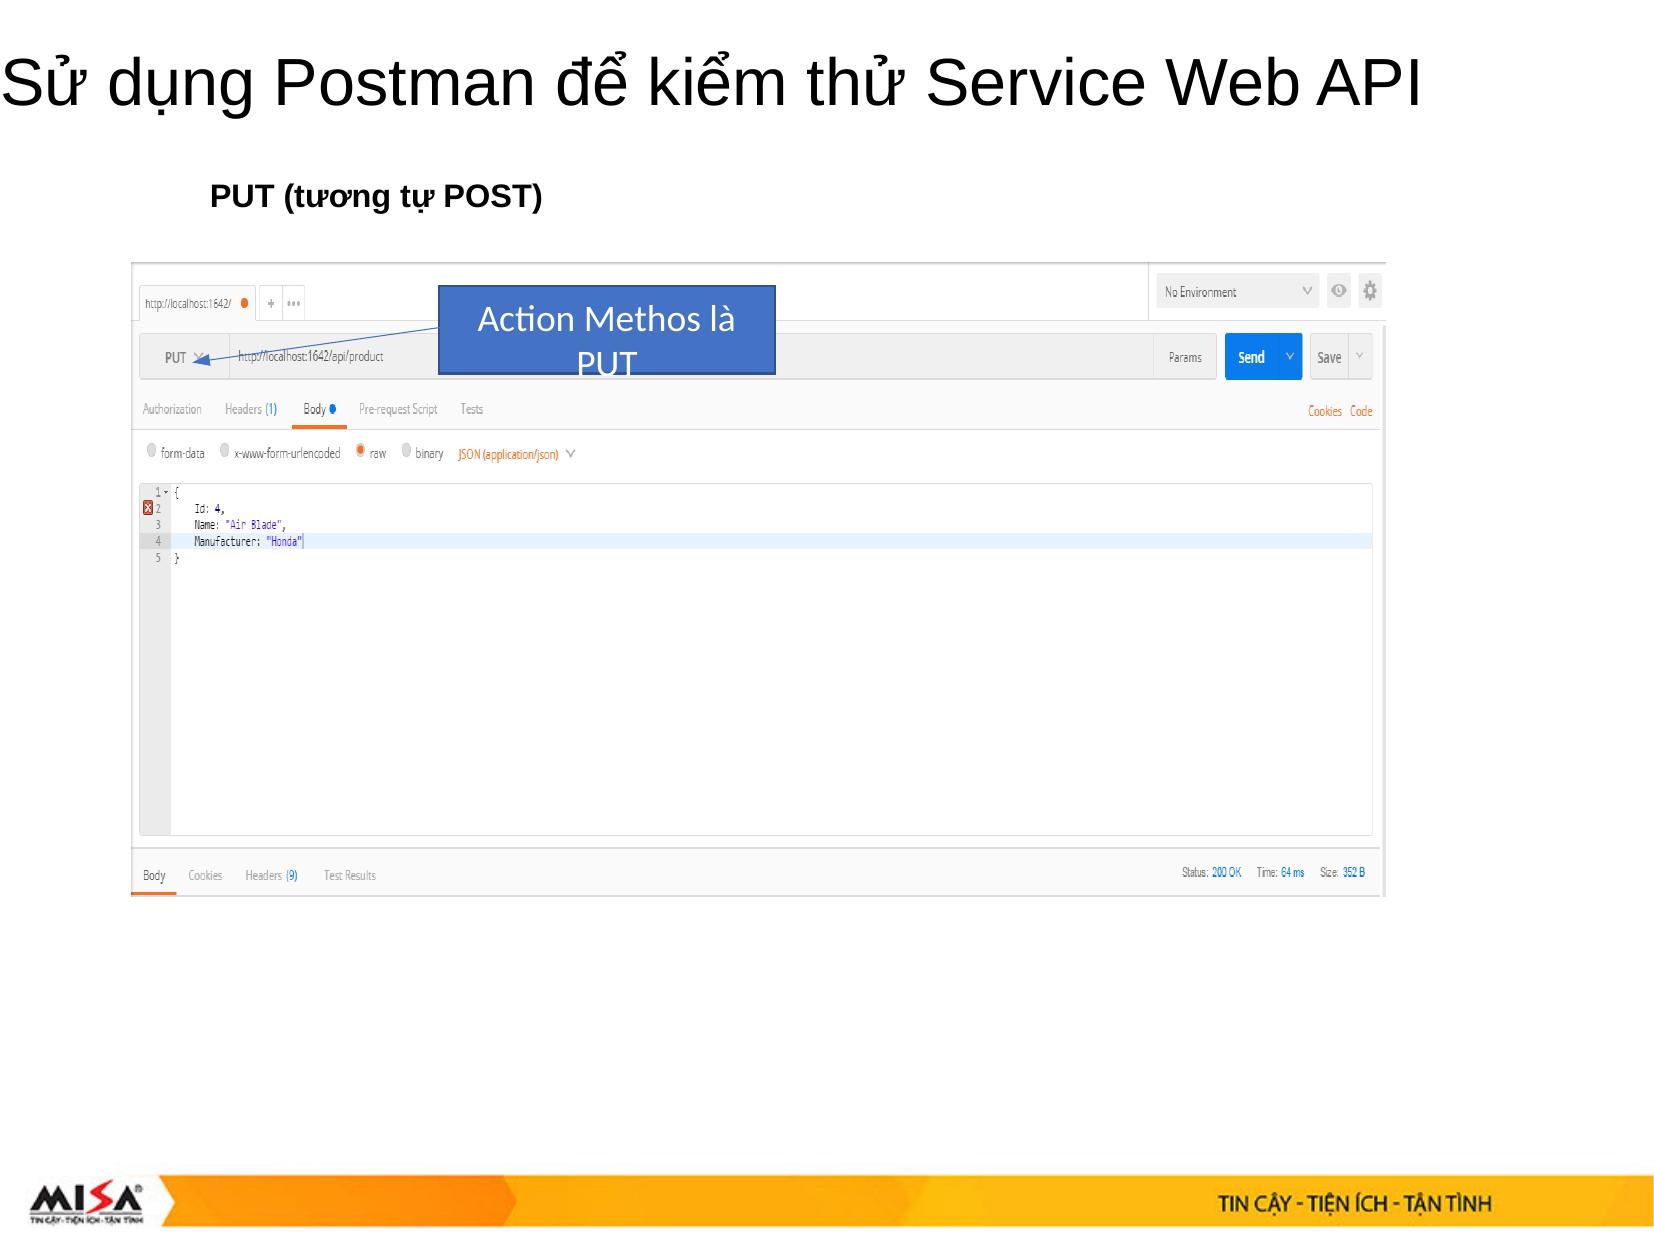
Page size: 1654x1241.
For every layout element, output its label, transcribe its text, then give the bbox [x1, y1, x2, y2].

text_box Action Methos là PUT [439, 286, 775, 374]
picture [131, 262, 1386, 897]
title Sử dụng Postman để kiểm thử Service Web API [0, 2, 1489, 166]
list PUT (tương tự POST) [0, 179, 1489, 1010]
